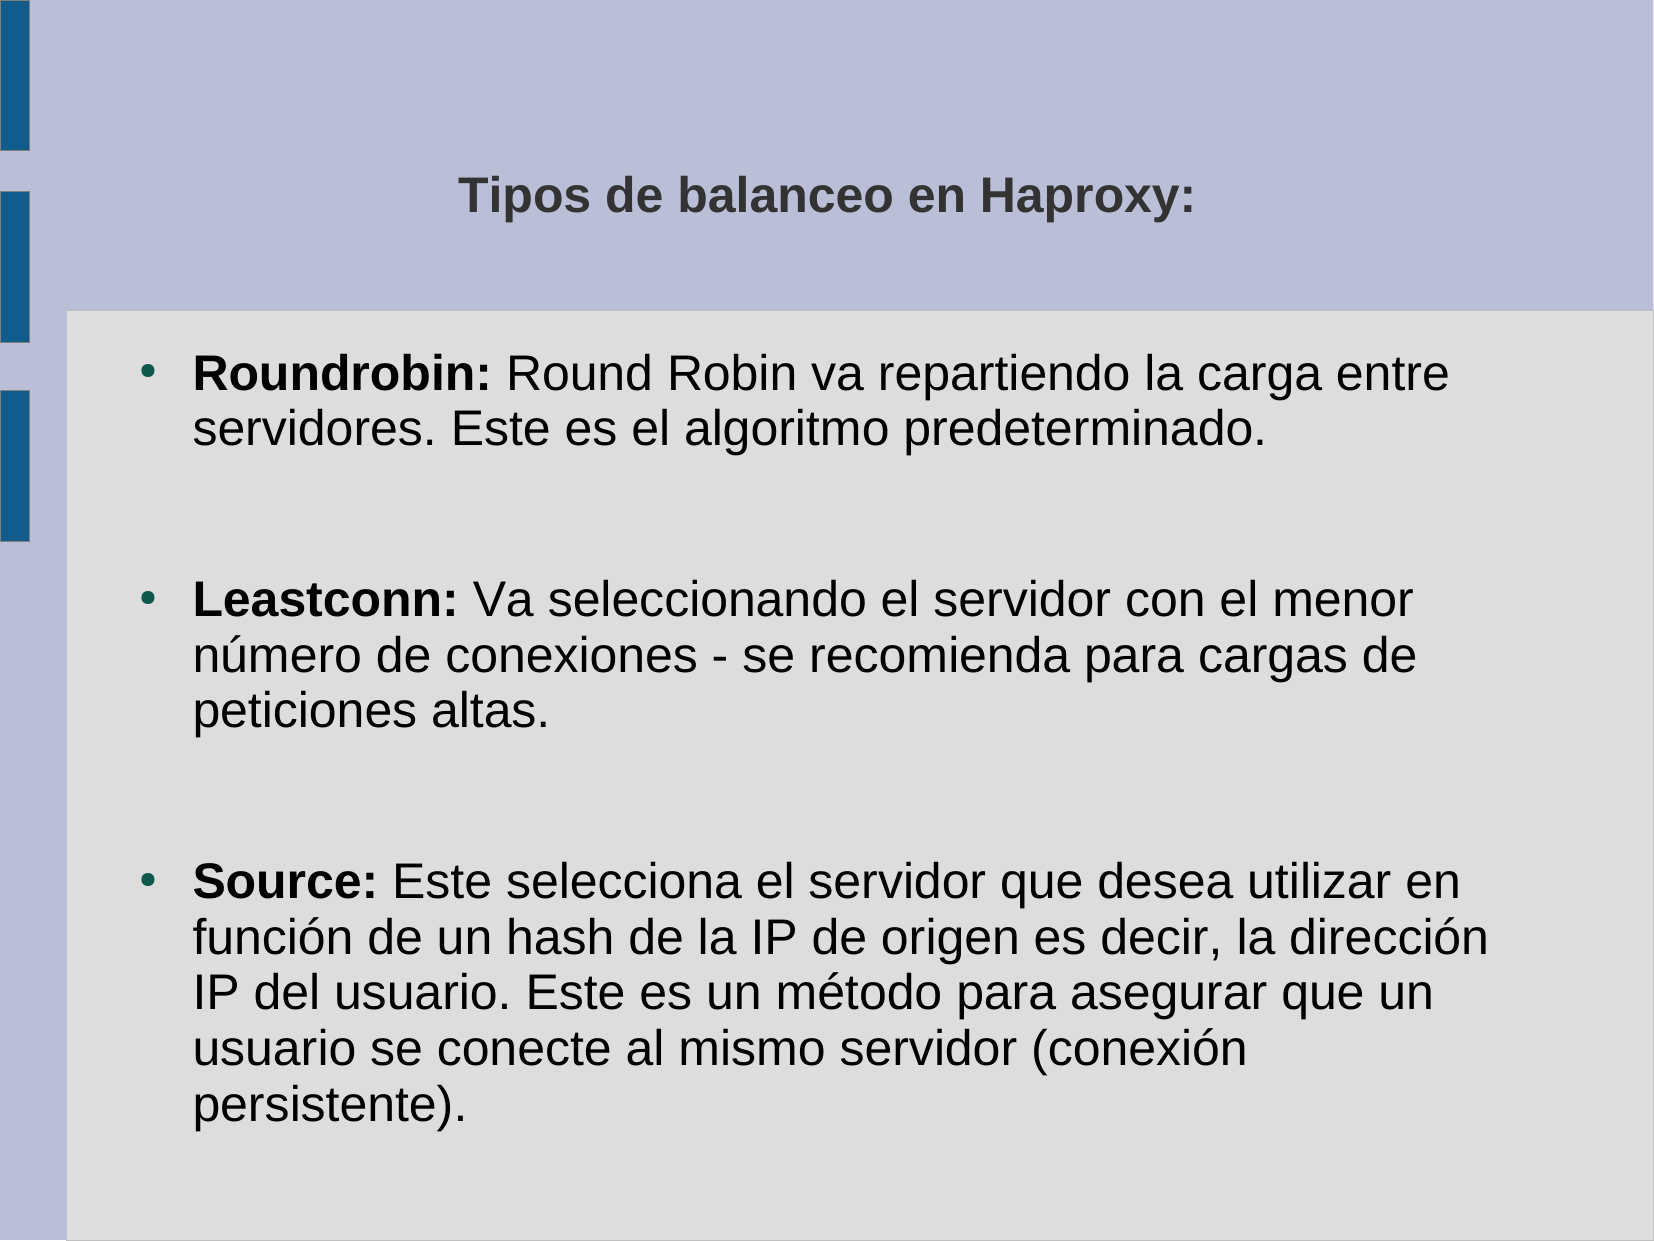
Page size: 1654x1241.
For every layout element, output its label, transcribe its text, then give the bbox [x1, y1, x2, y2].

list Roundrobin: Round Robin va repartiendo la carga entre servidores. Este es el algoritmo predeterminado. Leastconn: Va seleccionando el servidor con el menor número de conexiones - se recomienda para cargas de peticiones altas. Source: Este selecciona el servidor que desea utilizar en función de un hash de la IP de origen es decir, la dirección IP del usuario. Este es un método para asegurar que un usuario se conecte al mismo servidor (conexión persistente). [121, 344, 1534, 1137]
title Tipos de balanceo en Haproxy: [121, 91, 1534, 299]
